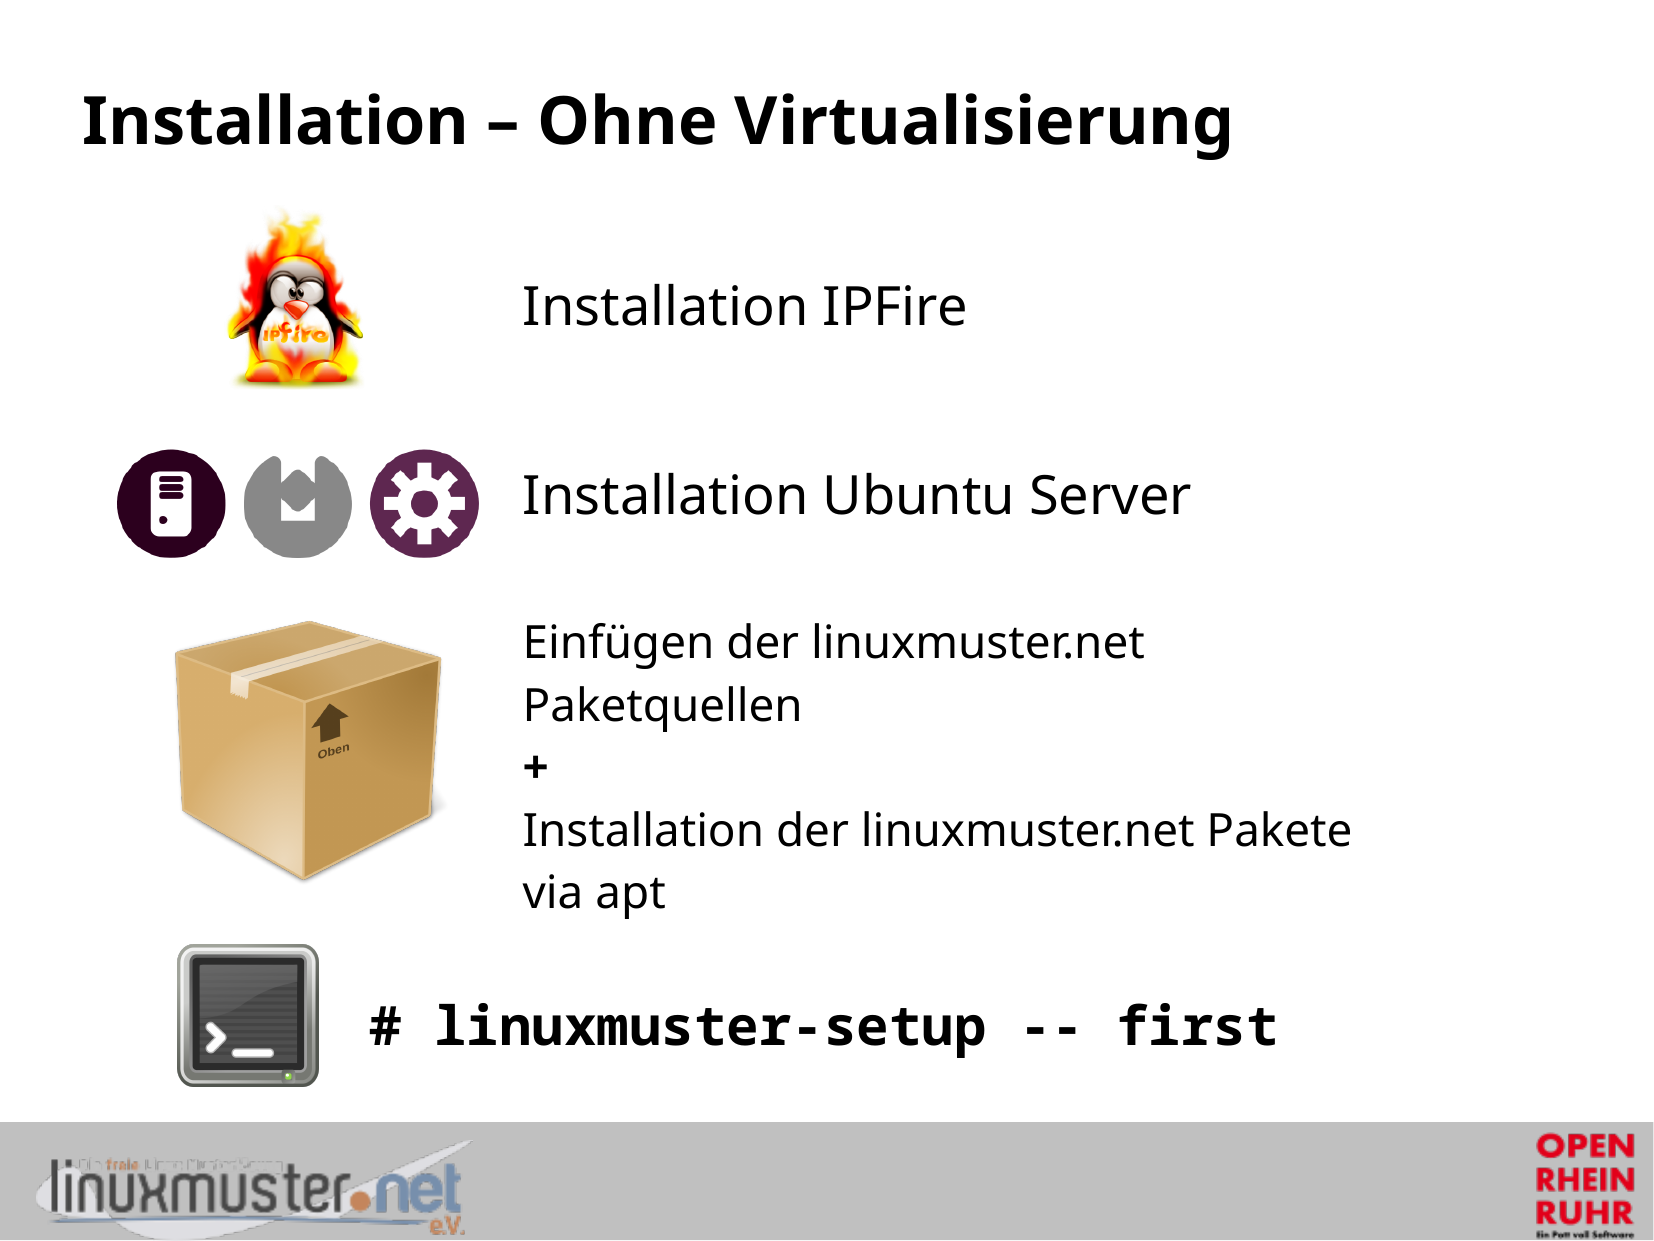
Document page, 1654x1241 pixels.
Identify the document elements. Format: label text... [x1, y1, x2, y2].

text_box Einfügen der linuxmuster.net Paketquellen + Installation der linuxmuster.net Pakete via apt [507, 602, 1382, 922]
picture [177, 944, 319, 1087]
text_box Installation Ubuntu Server [507, 448, 1382, 525]
text_box Installation IPFire [507, 259, 1382, 336]
picture [172, 619, 449, 886]
picture [1535, 1131, 1636, 1241]
picture [224, 205, 367, 390]
text_box # linuxmuster-setup -- first [354, 980, 1524, 1057]
picture [36, 1140, 473, 1241]
picture [94, 425, 498, 576]
title Installation – Ohne Virtualisierung [82, 49, 1571, 189]
